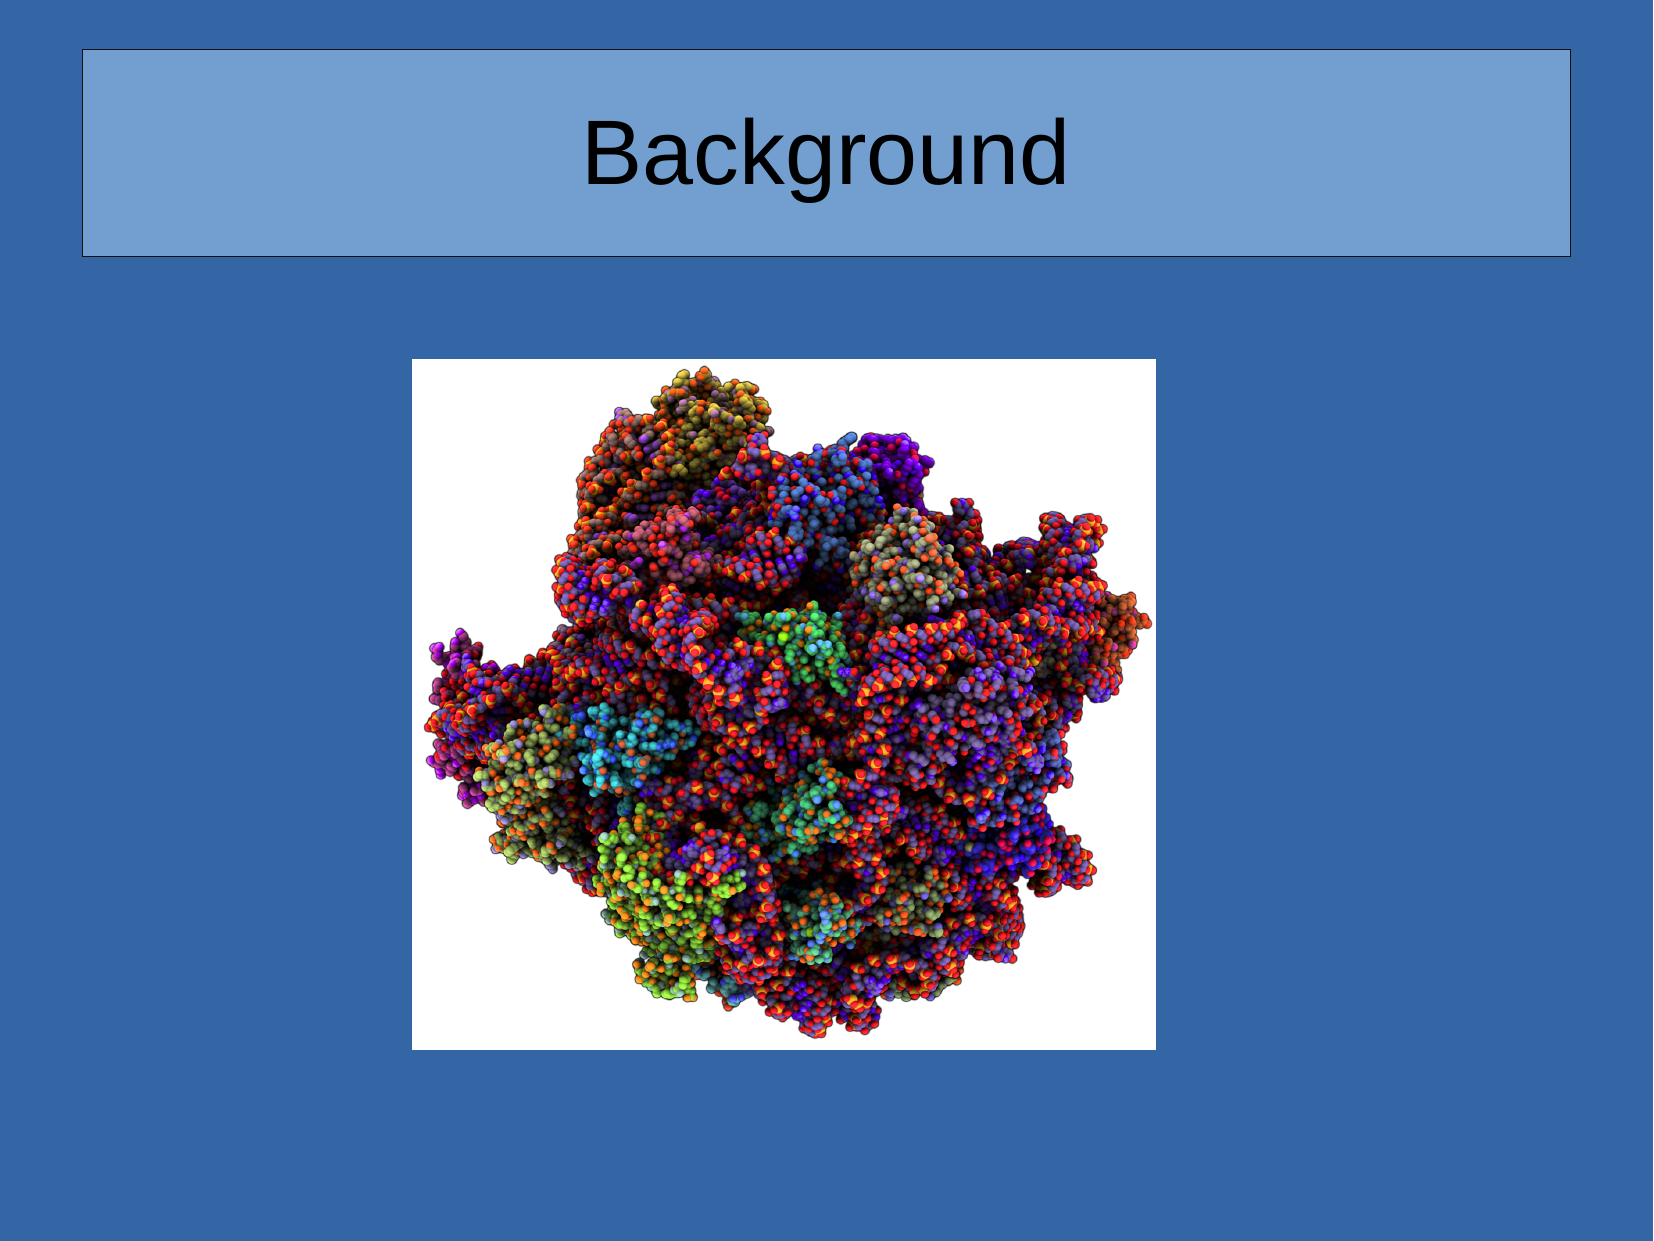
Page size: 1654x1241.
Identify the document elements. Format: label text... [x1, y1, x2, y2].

picture [412, 359, 1156, 1051]
title Background [82, 49, 1571, 257]
